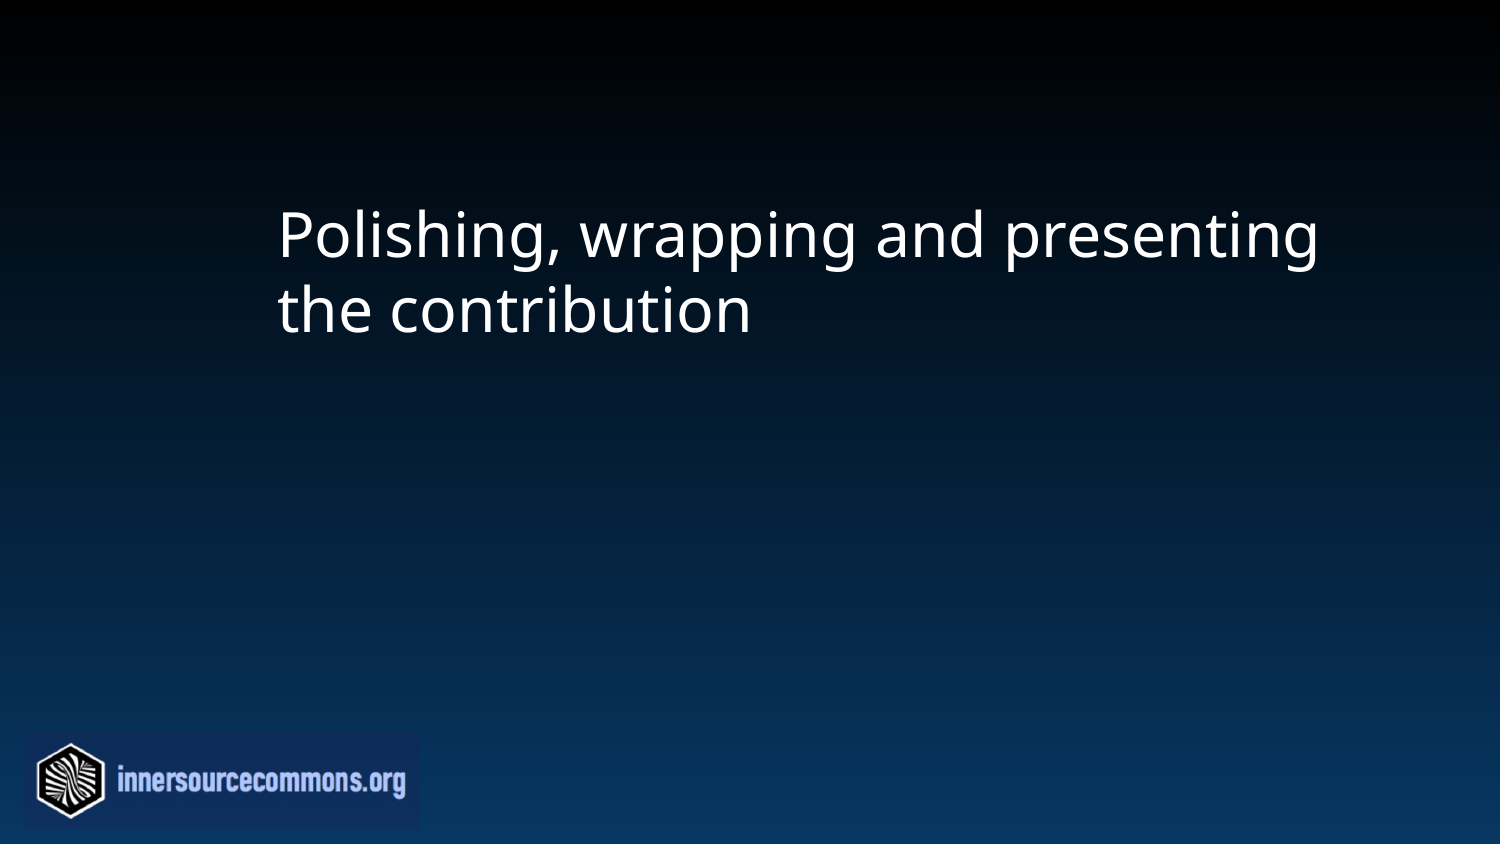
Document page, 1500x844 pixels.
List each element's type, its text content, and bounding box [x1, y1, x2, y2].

picture [23, 732, 420, 830]
text_box Polishing, wrapping and presenting the contribution [262, 180, 1360, 267]
